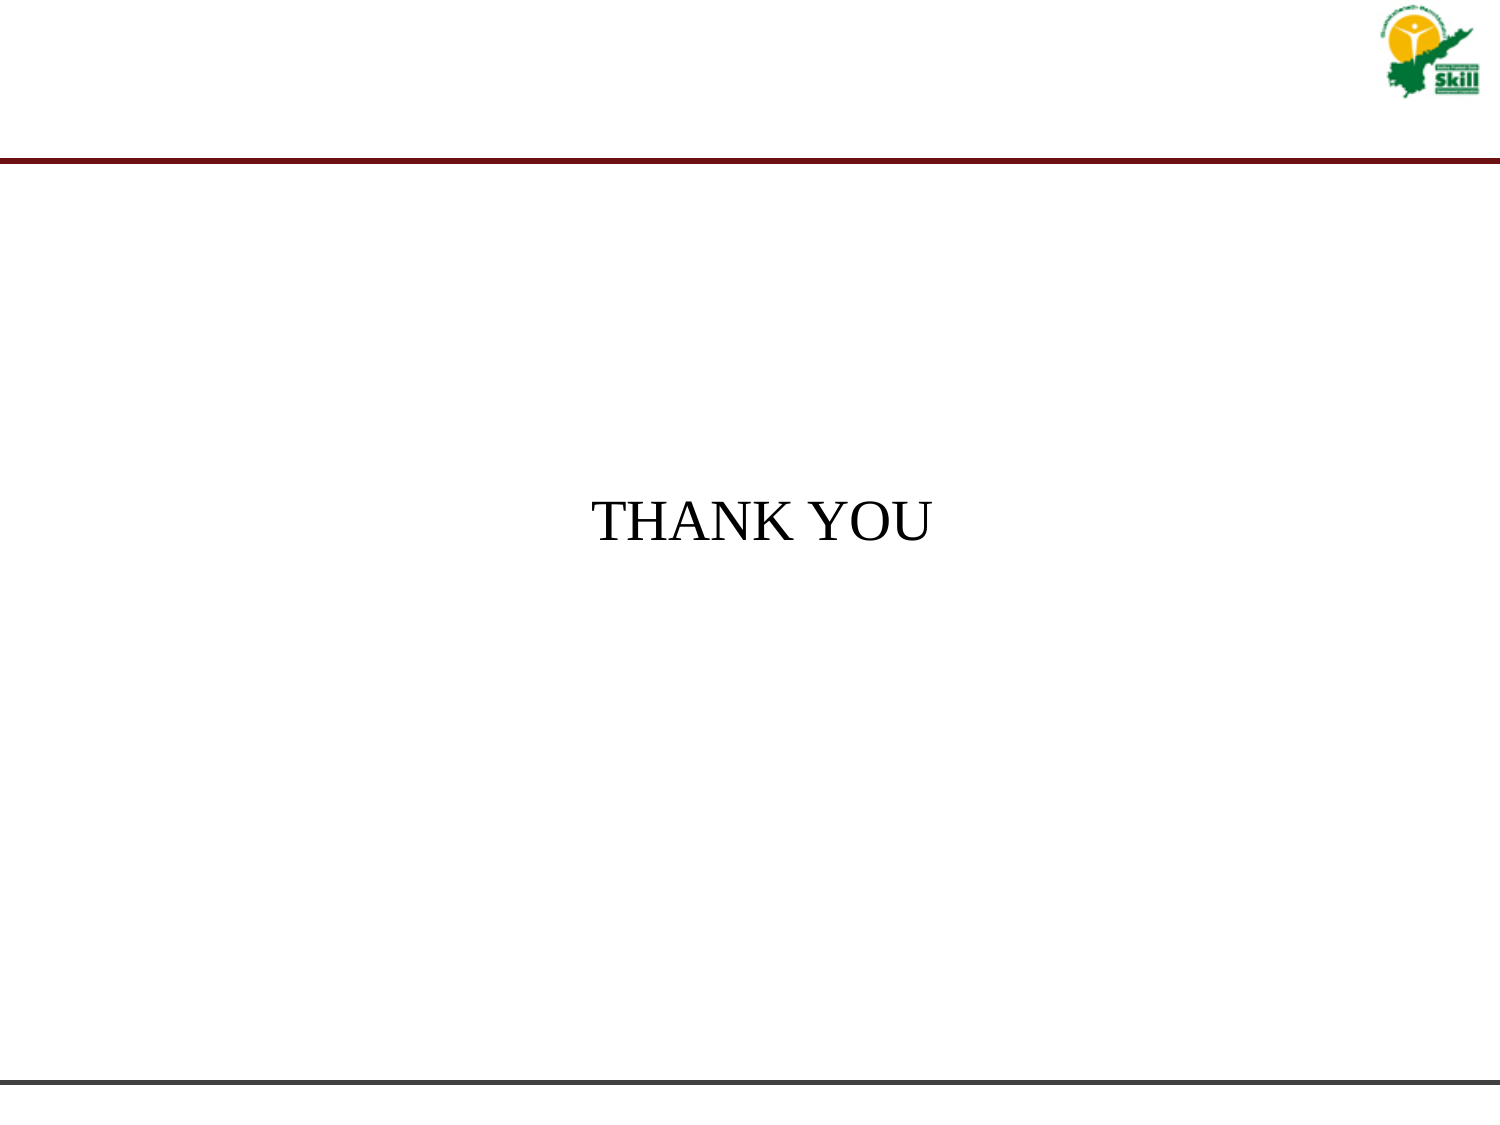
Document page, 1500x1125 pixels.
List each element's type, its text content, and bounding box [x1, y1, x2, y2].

title THANK YOU [87, 474, 1438, 617]
picture [1376, 0, 1483, 110]
